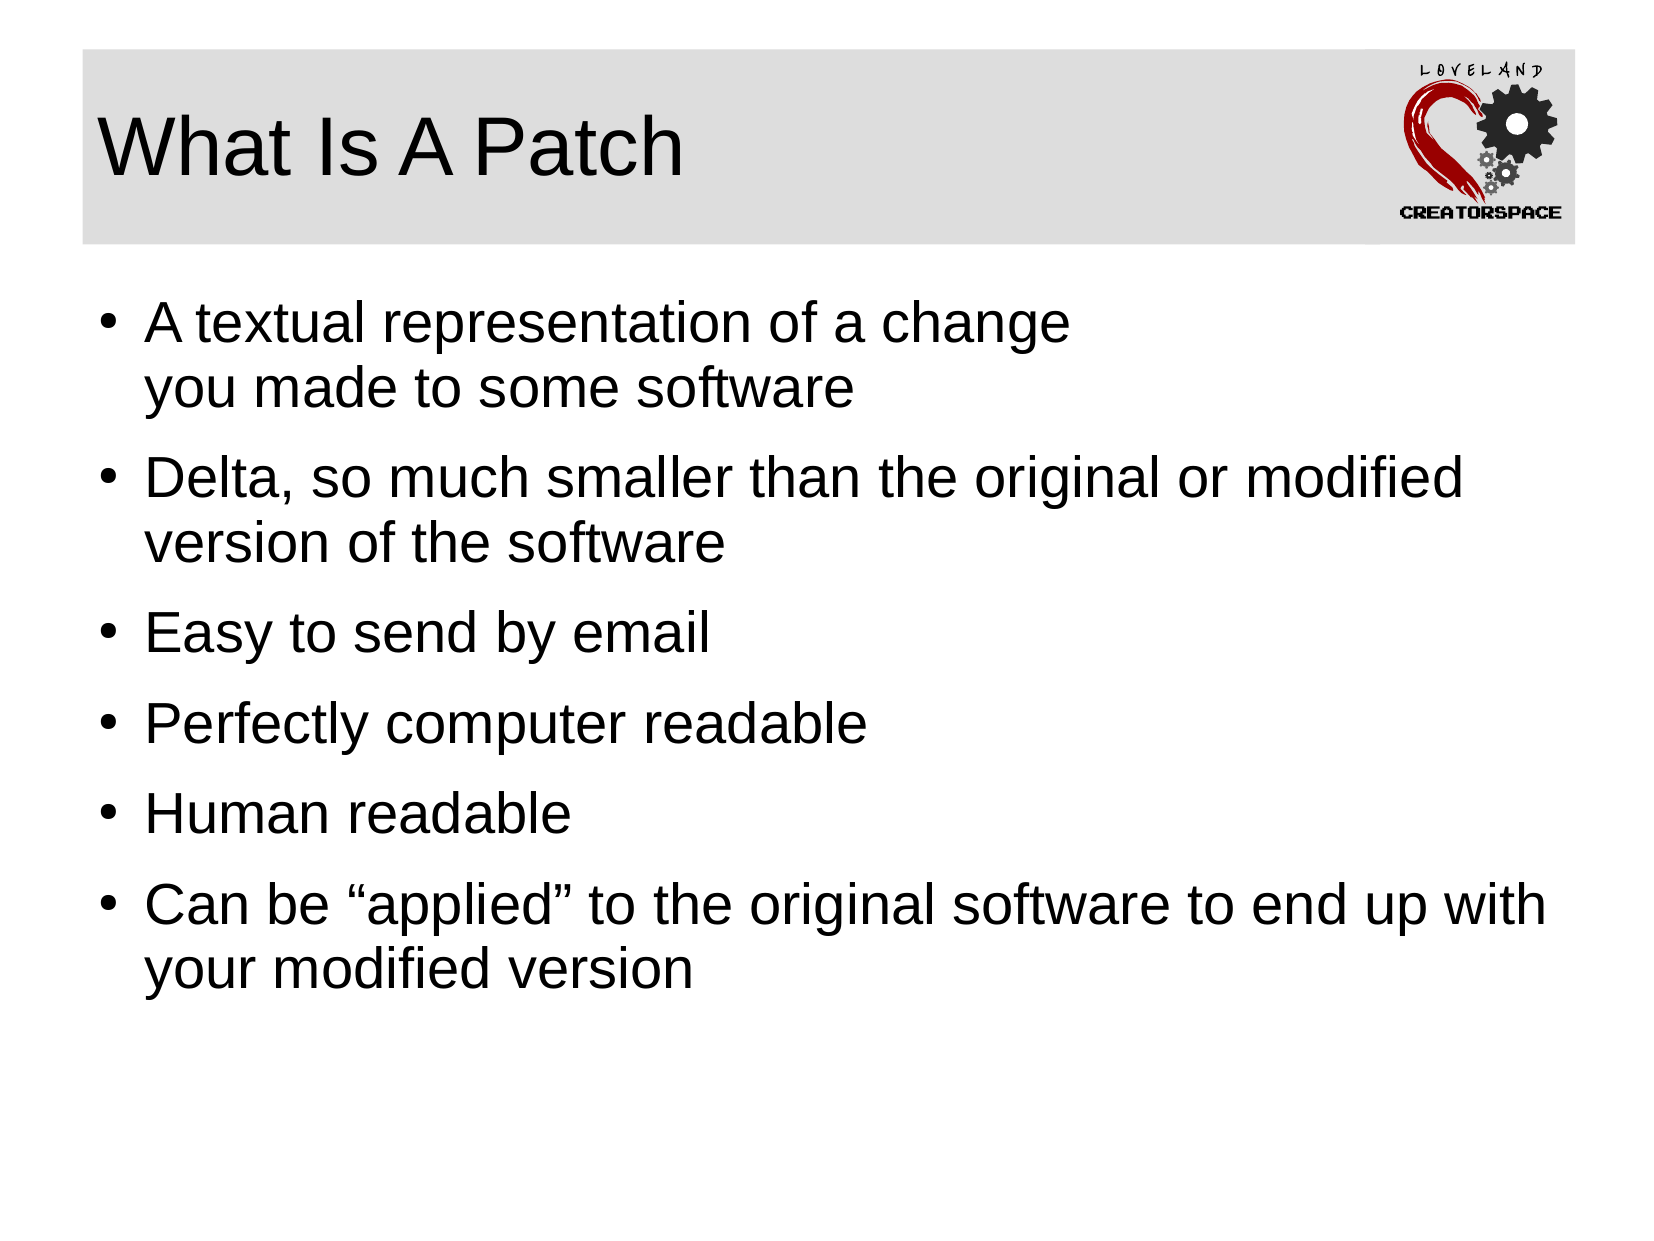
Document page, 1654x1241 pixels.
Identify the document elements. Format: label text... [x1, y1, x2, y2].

list A textual representation of a change you made to some software Delta, so much smaller than the original or modified version of the software Easy to send by email Perfectly computer readable Human readable Can be “applied” to the original software to end up with your modified version [82, 290, 1571, 1010]
title What Is A Patch [82, 49, 1381, 245]
